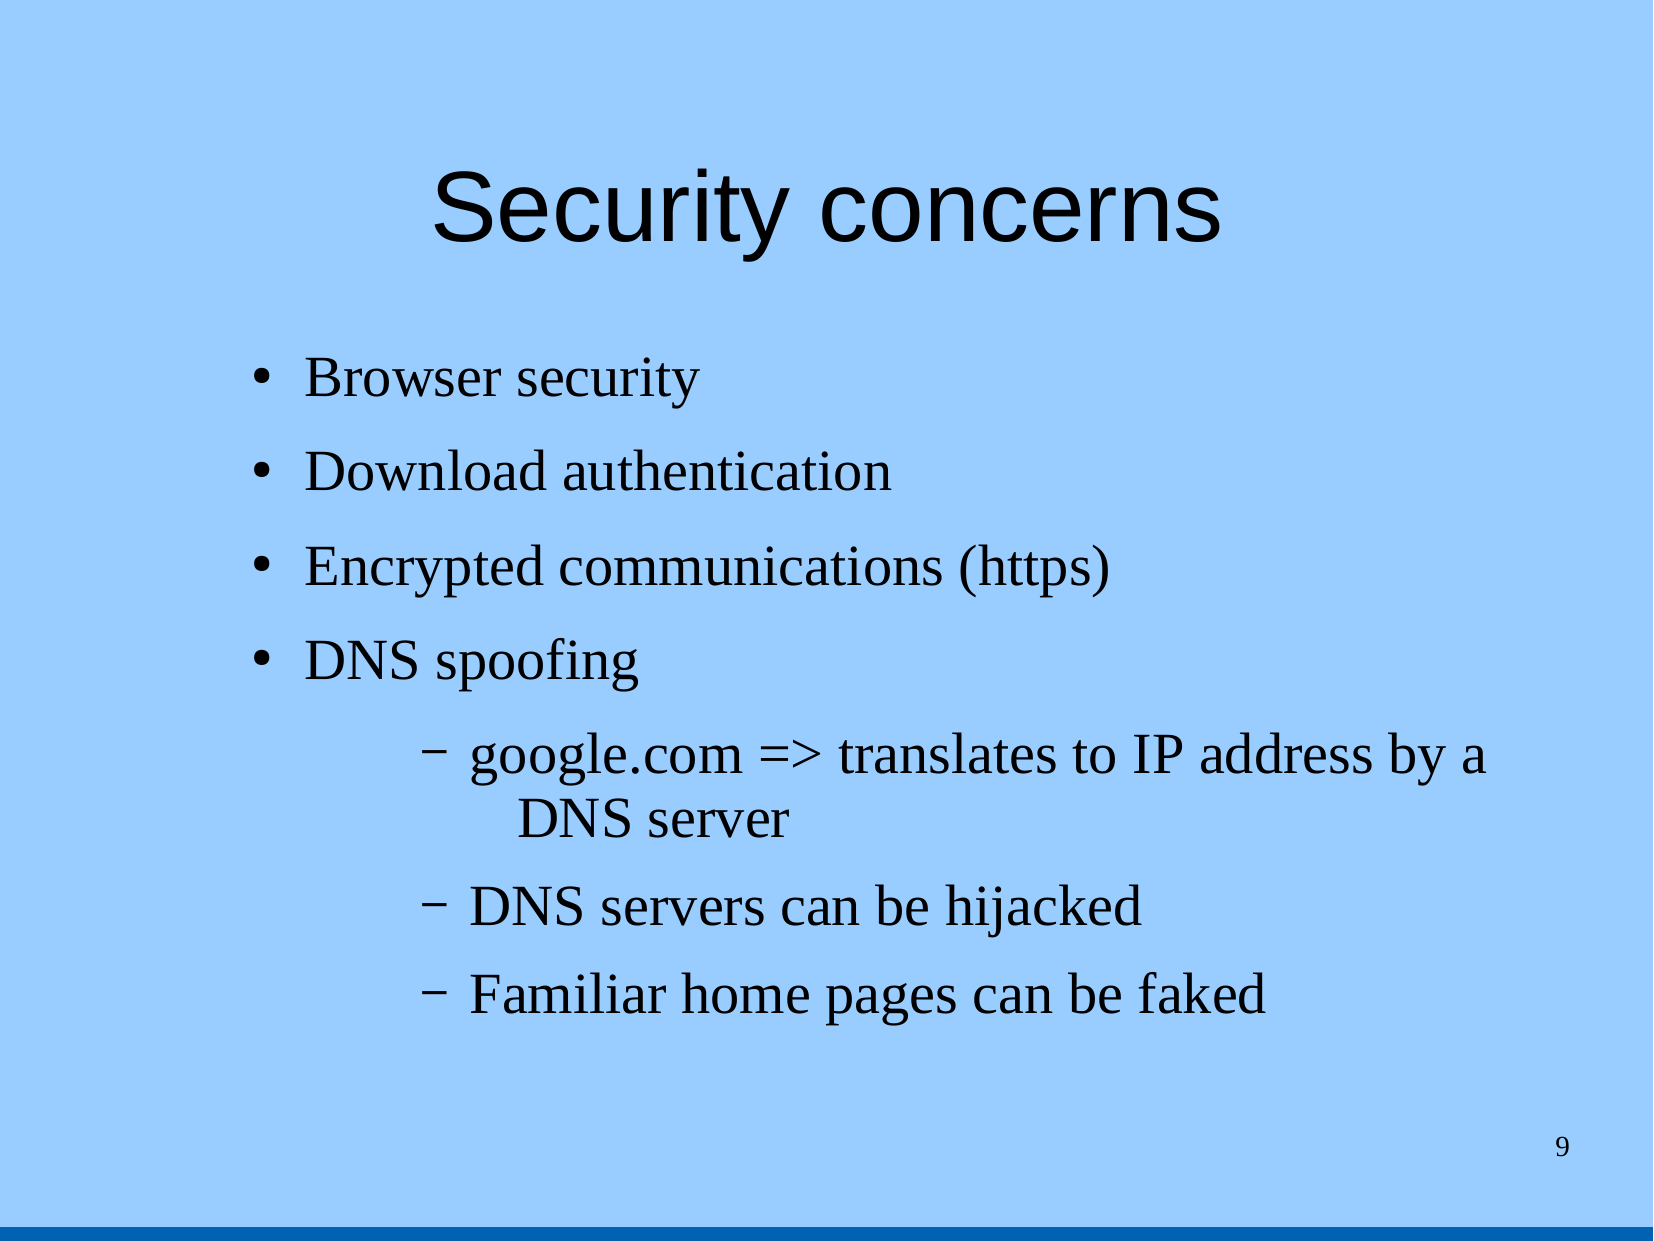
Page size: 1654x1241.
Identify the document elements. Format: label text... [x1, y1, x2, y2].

title Security concerns [121, 102, 1533, 311]
list Browser security Download authentication Encrypted communications (https) DNS spoofing google.com => translates to IP address by a DNS server DNS servers can be hijacked Familiar home pages can be faked [233, 344, 1500, 1127]
